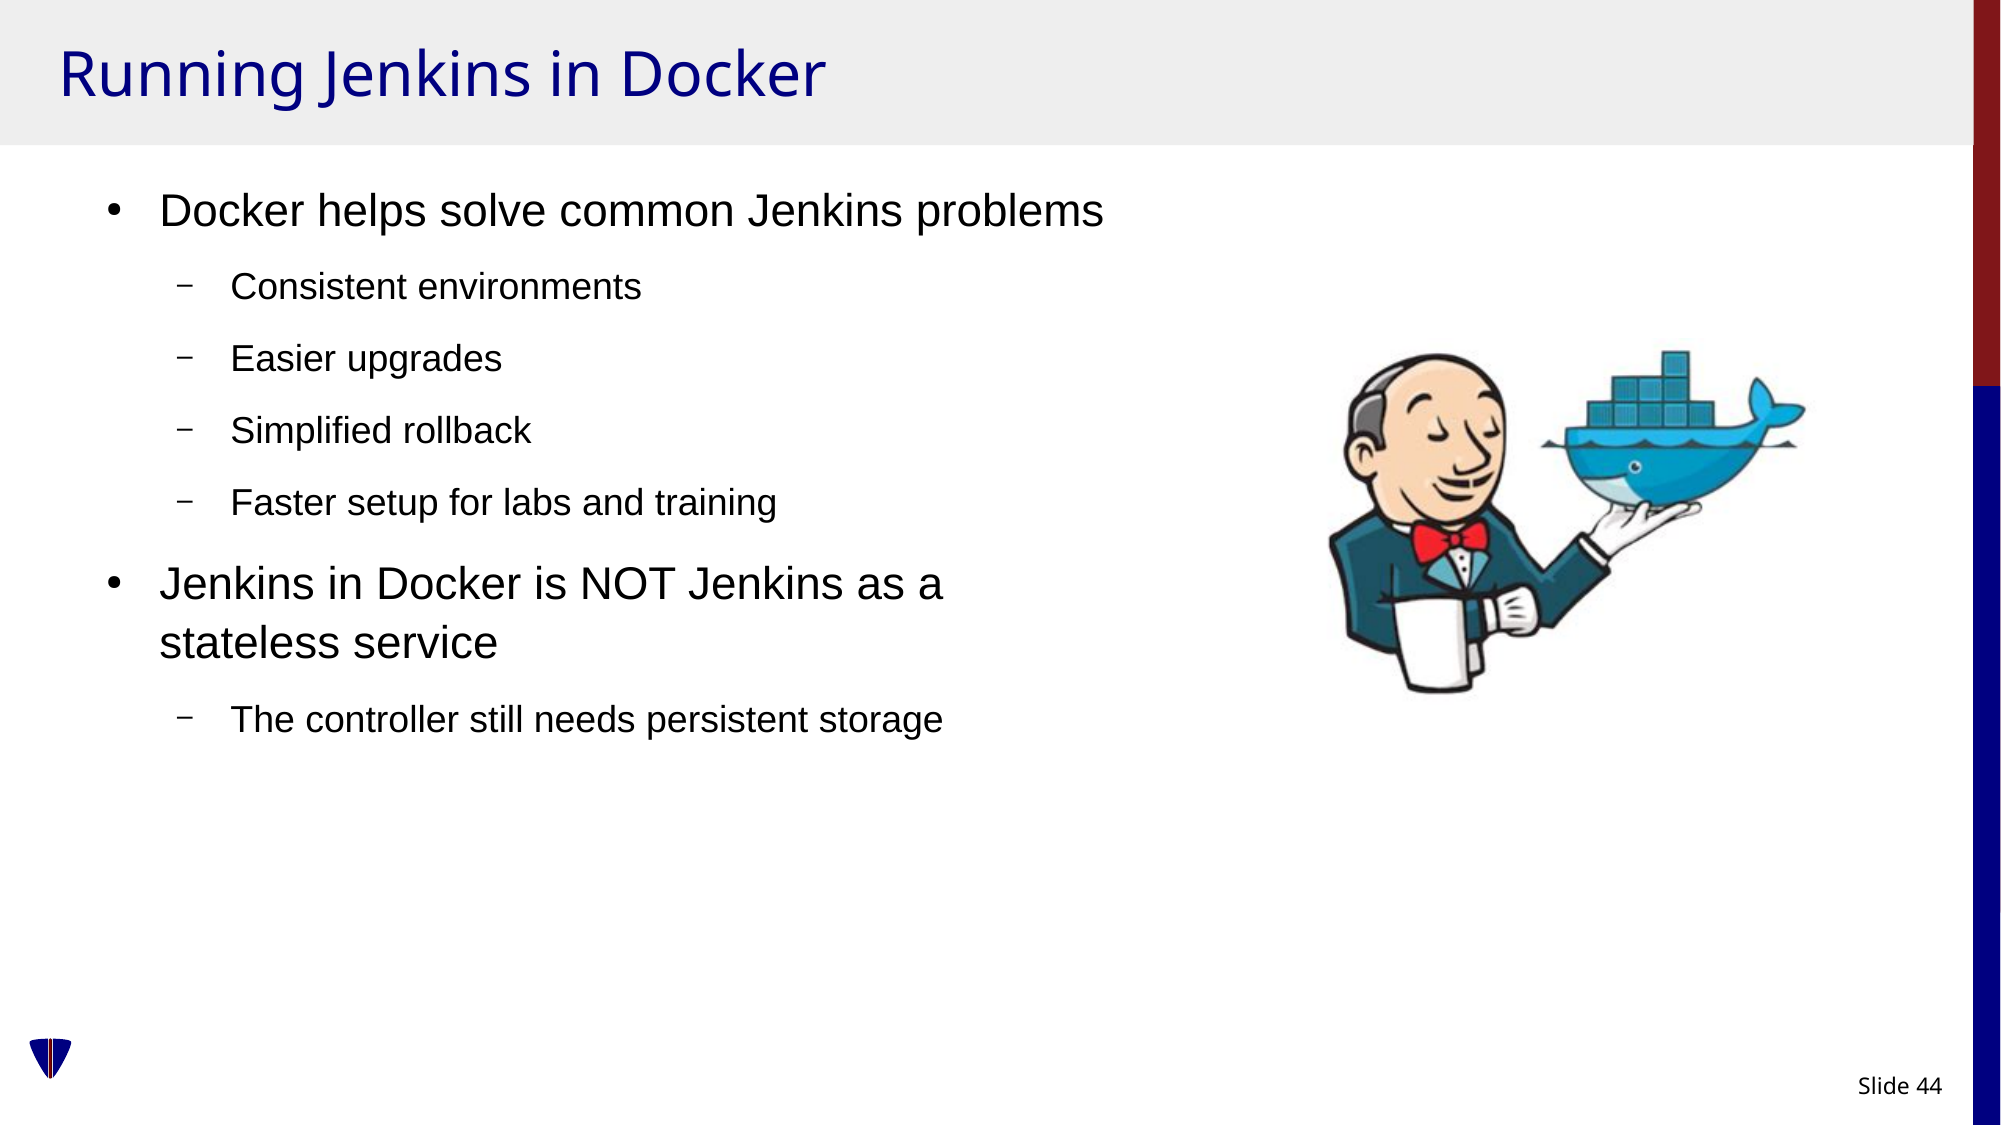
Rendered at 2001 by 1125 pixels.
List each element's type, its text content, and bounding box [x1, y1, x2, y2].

title Running Jenkins in Docker [0, 0, 1974, 146]
list Docker helps solve common Jenkins problems Consistent environments Easier upgrades Simplified rollback Faster setup for labs and training Jenkins in Docker is NOT Jenkins as a stateless service The controller still needs persistent storage [88, 177, 1123, 1034]
picture [1178, 338, 1920, 709]
